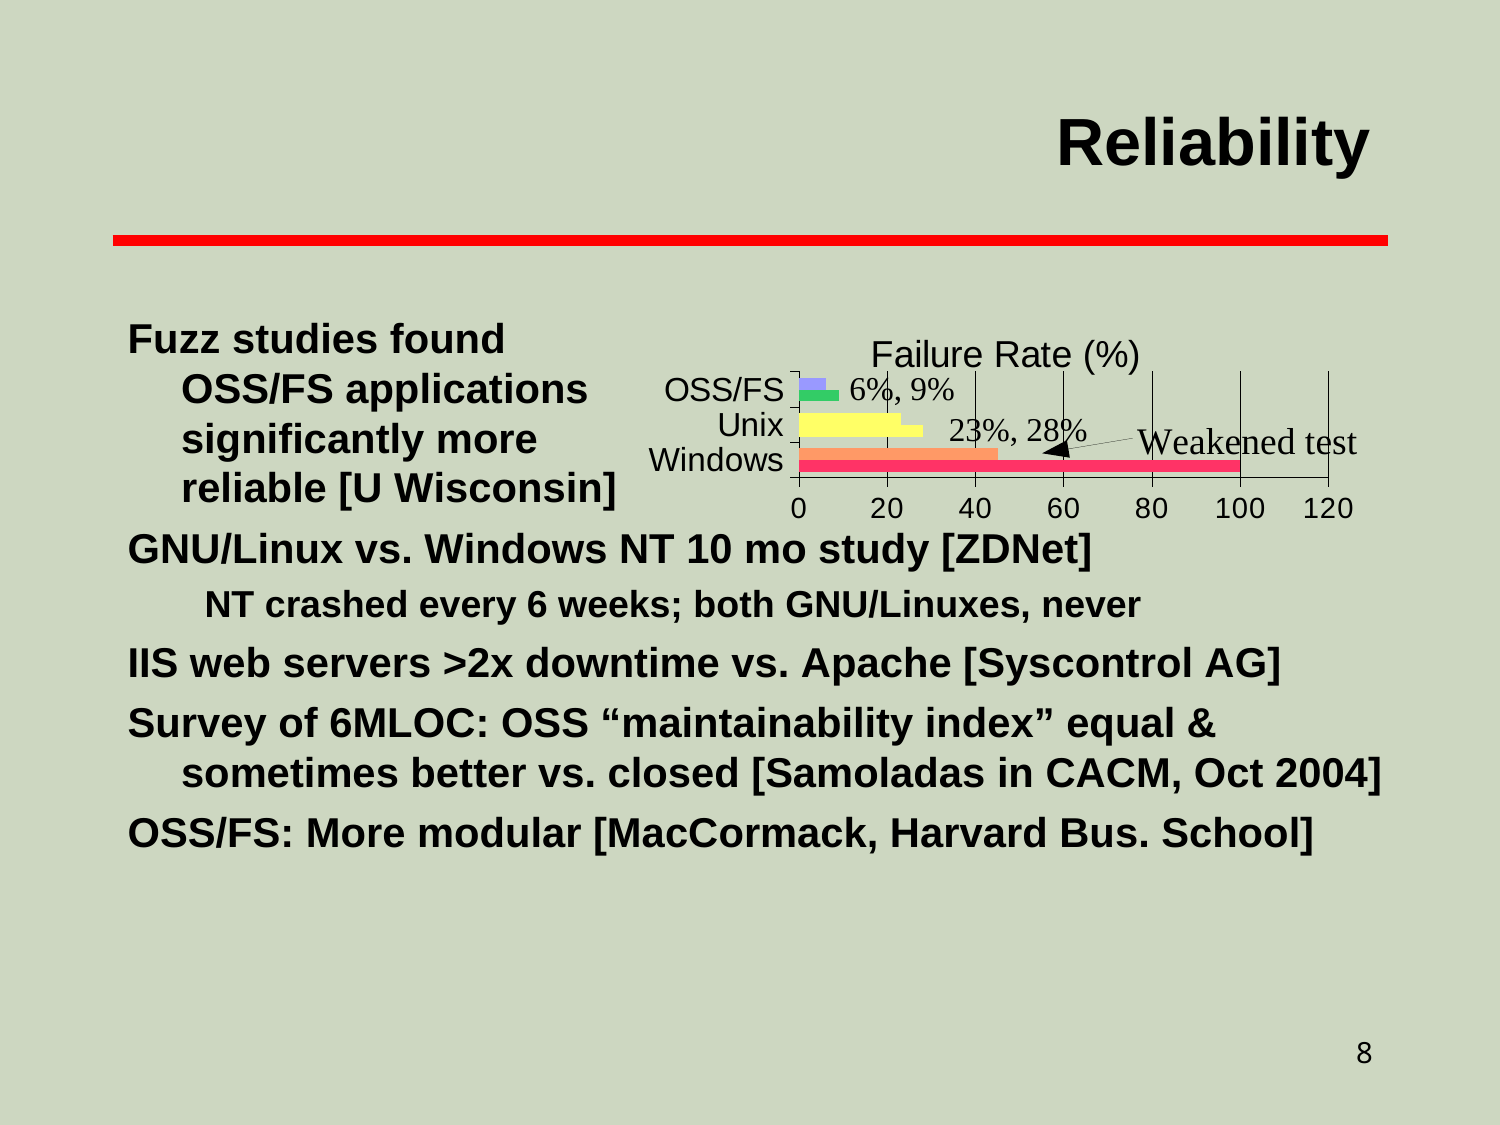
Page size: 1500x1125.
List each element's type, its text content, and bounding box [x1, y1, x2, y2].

text_box Weakened test [1137, 418, 1437, 462]
text_box 6%, 9% [849, 368, 955, 407]
chart [614, 317, 1391, 544]
title Reliability [90, 64, 1372, 215]
list Fuzz studies found OSS/FS applications significantly more reliable [U Wisconsin] GNU/Linux vs. Windows NT 10 mo study [ZDNet] NT crashed every 6 weeks; both GNU/Linuxes, never IIS web servers >2x downtime vs. Apache [Syscontrol AG] Survey of 6MLOC: OSS “maintainability index” equal & sometimes better vs. closed [Samoladas in CACM, Oct 2004] OSS/FS: More modular [MacCormack, Harvard Bus. School] [110, 312, 1391, 1038]
text_box 23%, 28% [948, 409, 1088, 448]
